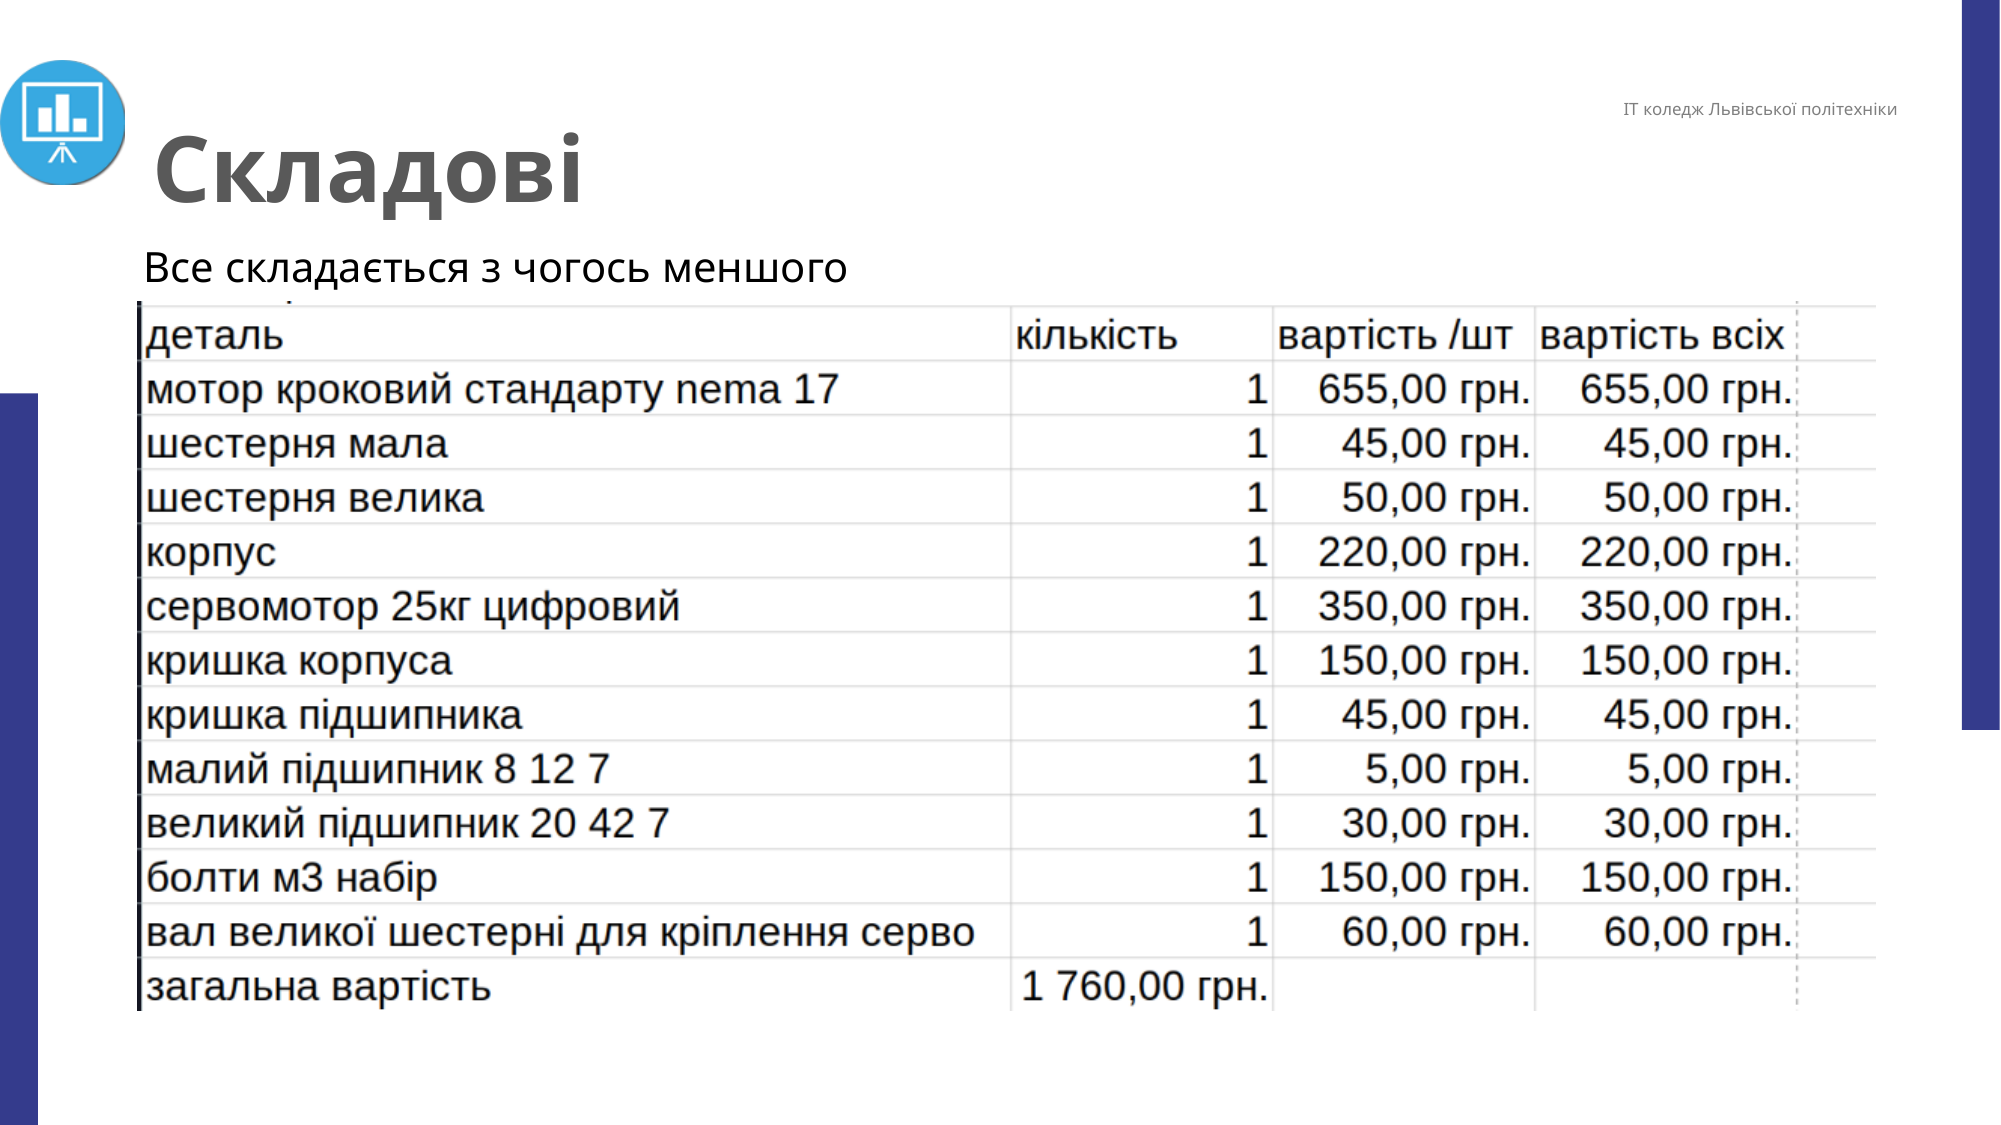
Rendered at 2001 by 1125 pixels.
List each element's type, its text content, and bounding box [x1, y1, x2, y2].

picture [0, 60, 125, 185]
text_box IT коледж Львівської політехніки [1345, 85, 1913, 161]
text_box Все складається з чогось меншого [128, 230, 1420, 296]
text_box [1961, 0, 2000, 730]
title Складові [137, 59, 1265, 230]
text_box [0, 393, 38, 1125]
picture [137, 301, 1876, 1011]
